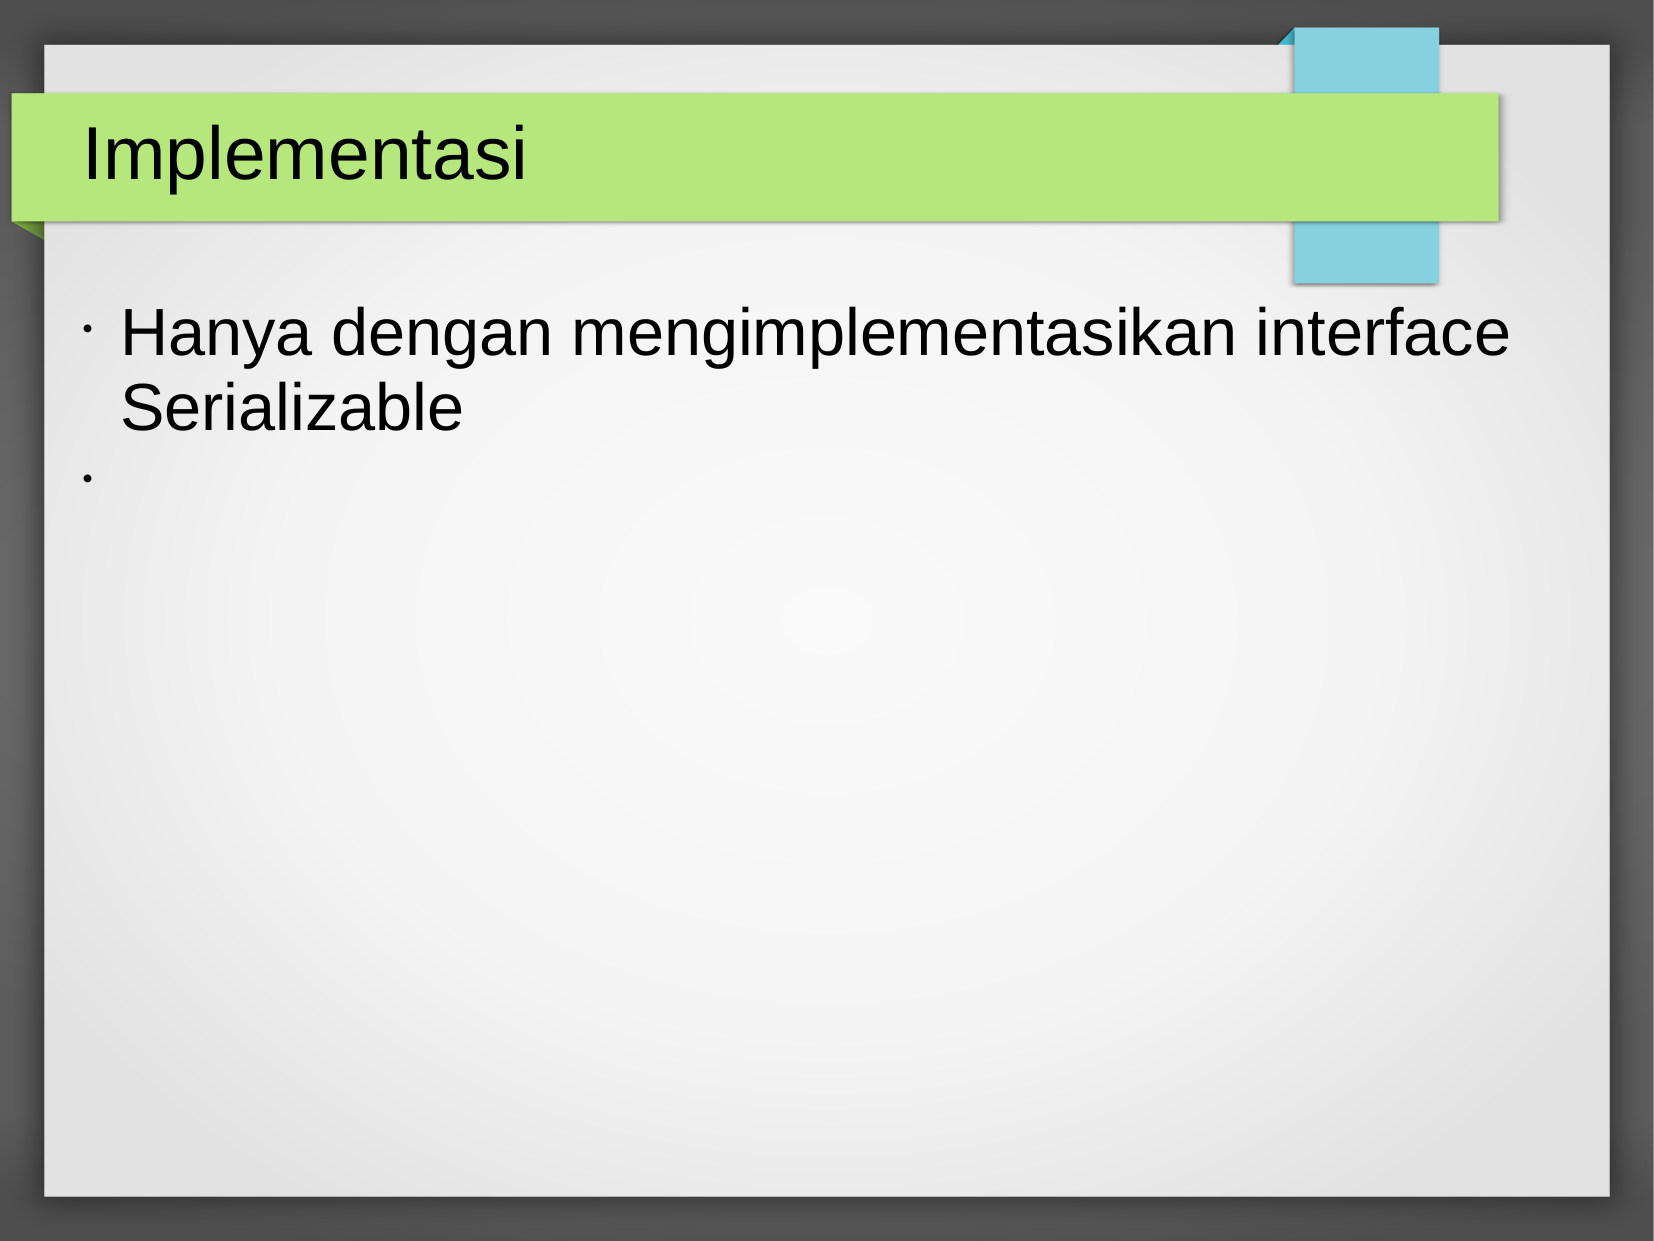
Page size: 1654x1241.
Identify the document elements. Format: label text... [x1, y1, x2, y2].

title Implementasi [82, 94, 1264, 213]
picture [0, 0, 1654, 1241]
subtitle Hanya dengan mengimplementasikan interface Serializable [82, 295, 1571, 1015]
